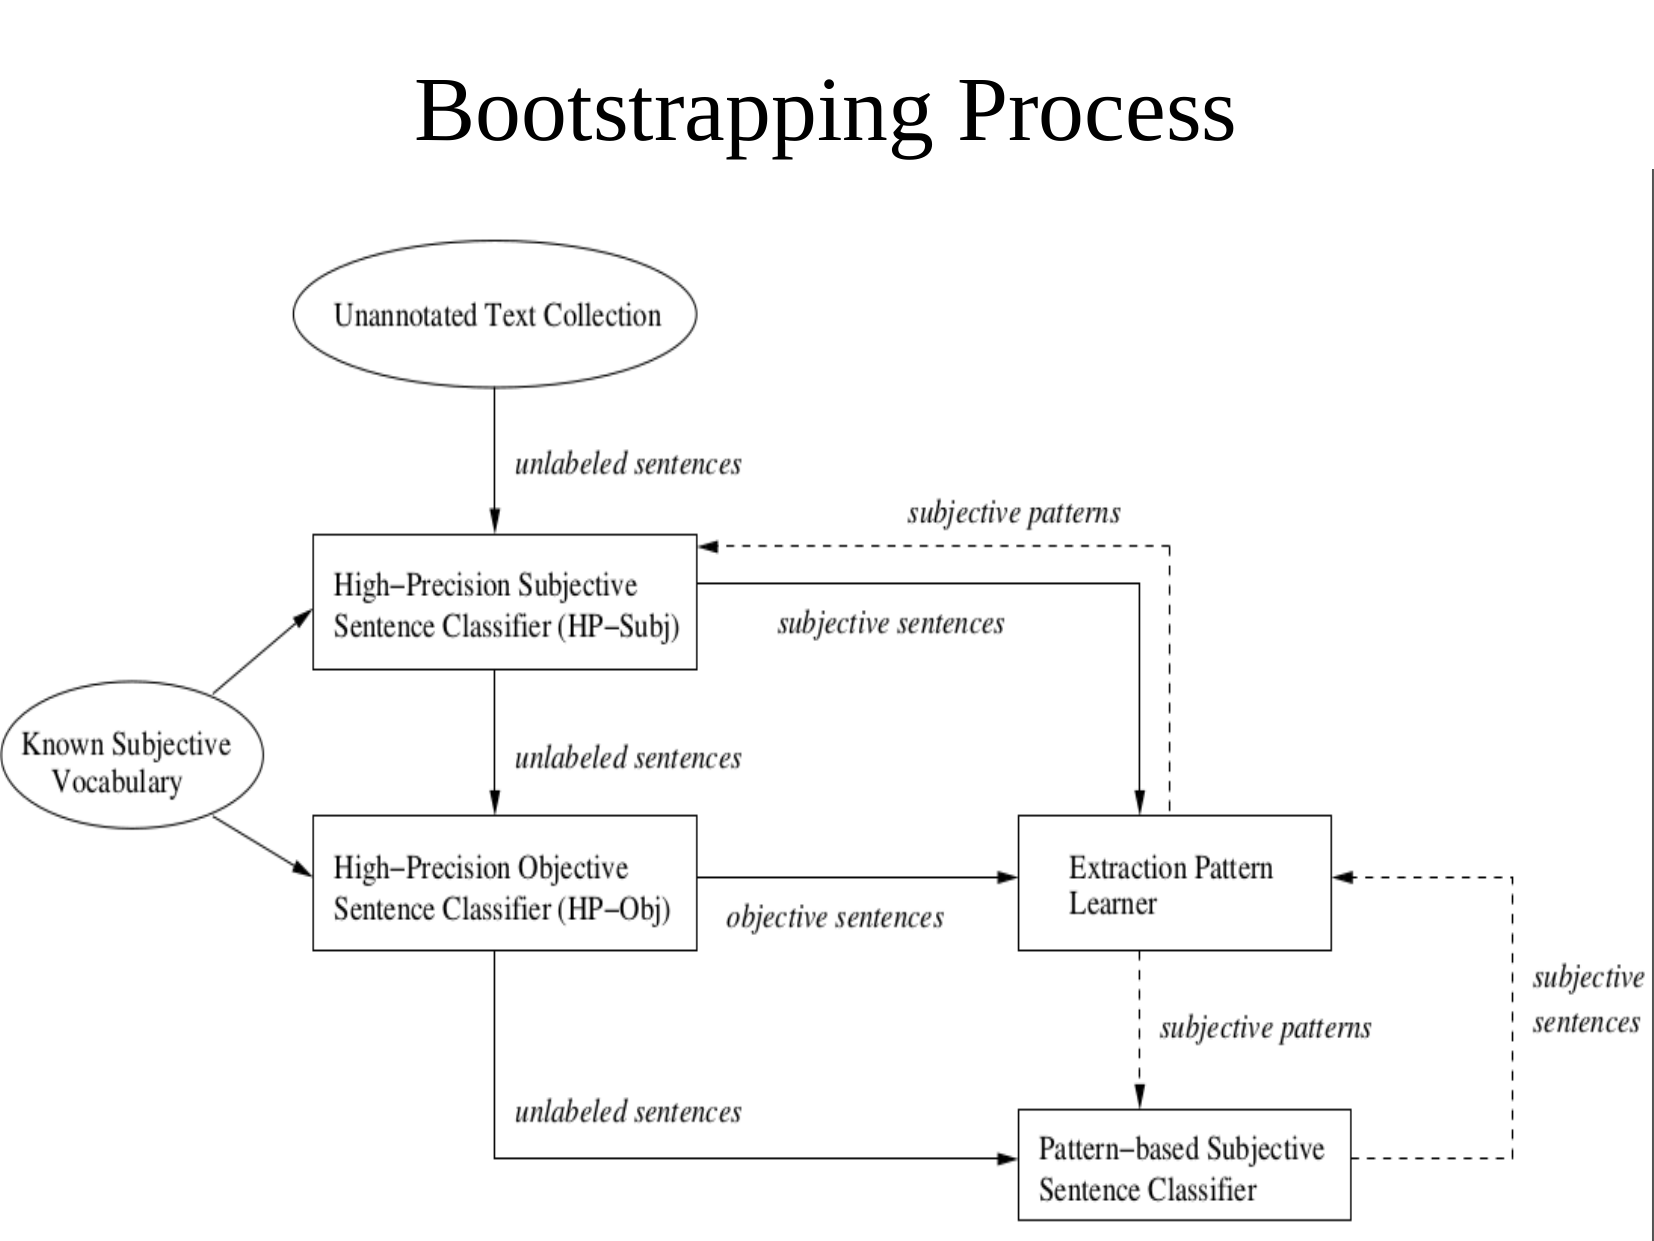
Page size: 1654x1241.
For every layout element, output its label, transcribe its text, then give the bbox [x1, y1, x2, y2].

picture [0, 169, 1654, 1241]
text_box Bootstrapping Process [82, 0, 1571, 169]
